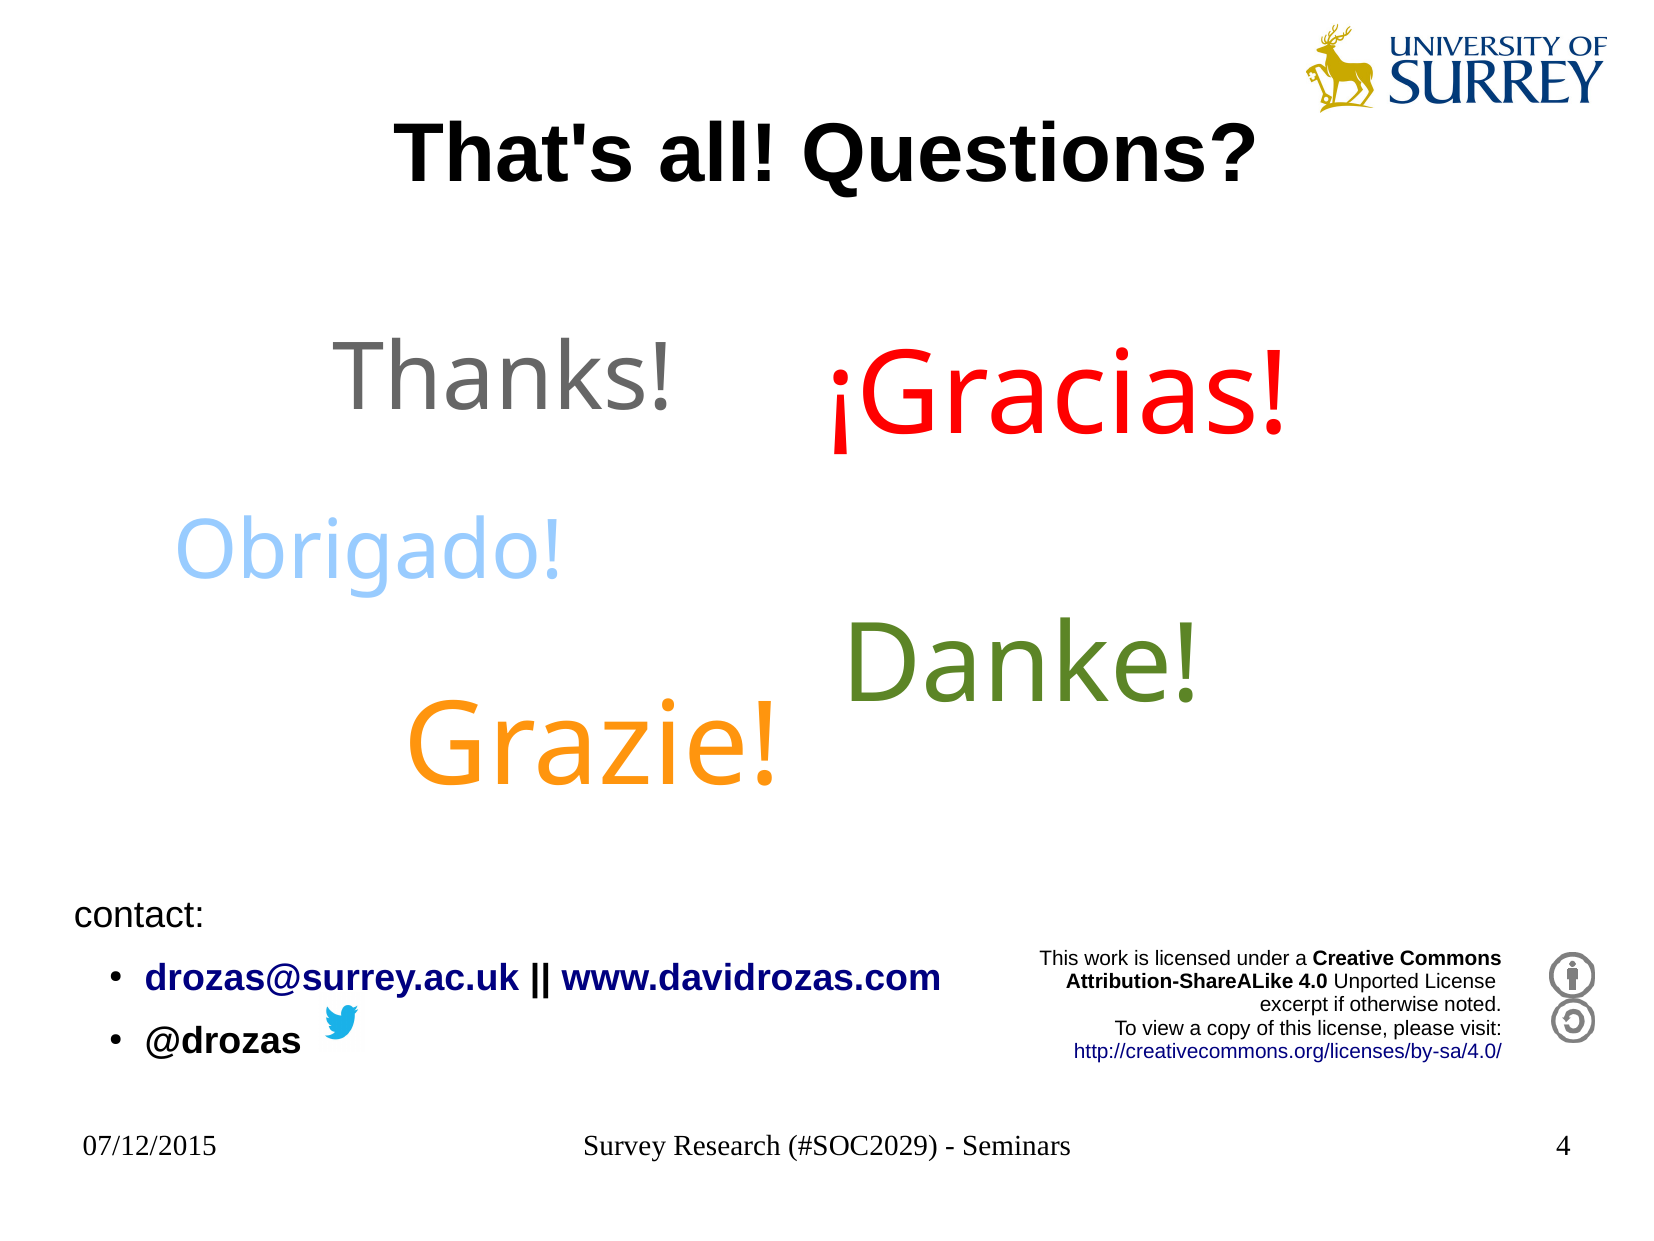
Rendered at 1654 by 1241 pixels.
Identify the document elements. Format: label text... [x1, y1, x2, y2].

picture [318, 992, 365, 1052]
title Obrigado! [158, 448, 579, 644]
title Thanks! [285, 268, 721, 479]
title ¡Gracias! [810, 283, 1306, 494]
text_box contact: drozas@surrey.ac.uk || www.davidrozas.com @drozas [23, 865, 1201, 1123]
title Danke! [826, 560, 1217, 756]
title Grazie! [389, 649, 795, 830]
picture [1306, 23, 1607, 113]
picture [1549, 952, 1595, 1044]
title That's all! Questions? [82, 49, 1571, 257]
text_box This work is licensed under a Creative Commons Attribution-ShareALike 4.0 Unported License excerpt if otherwise noted. To view a copy of this license, please visit: http://creativecommons.org/licenses/by-sa/4.0/ [1201, 938, 1518, 1095]
